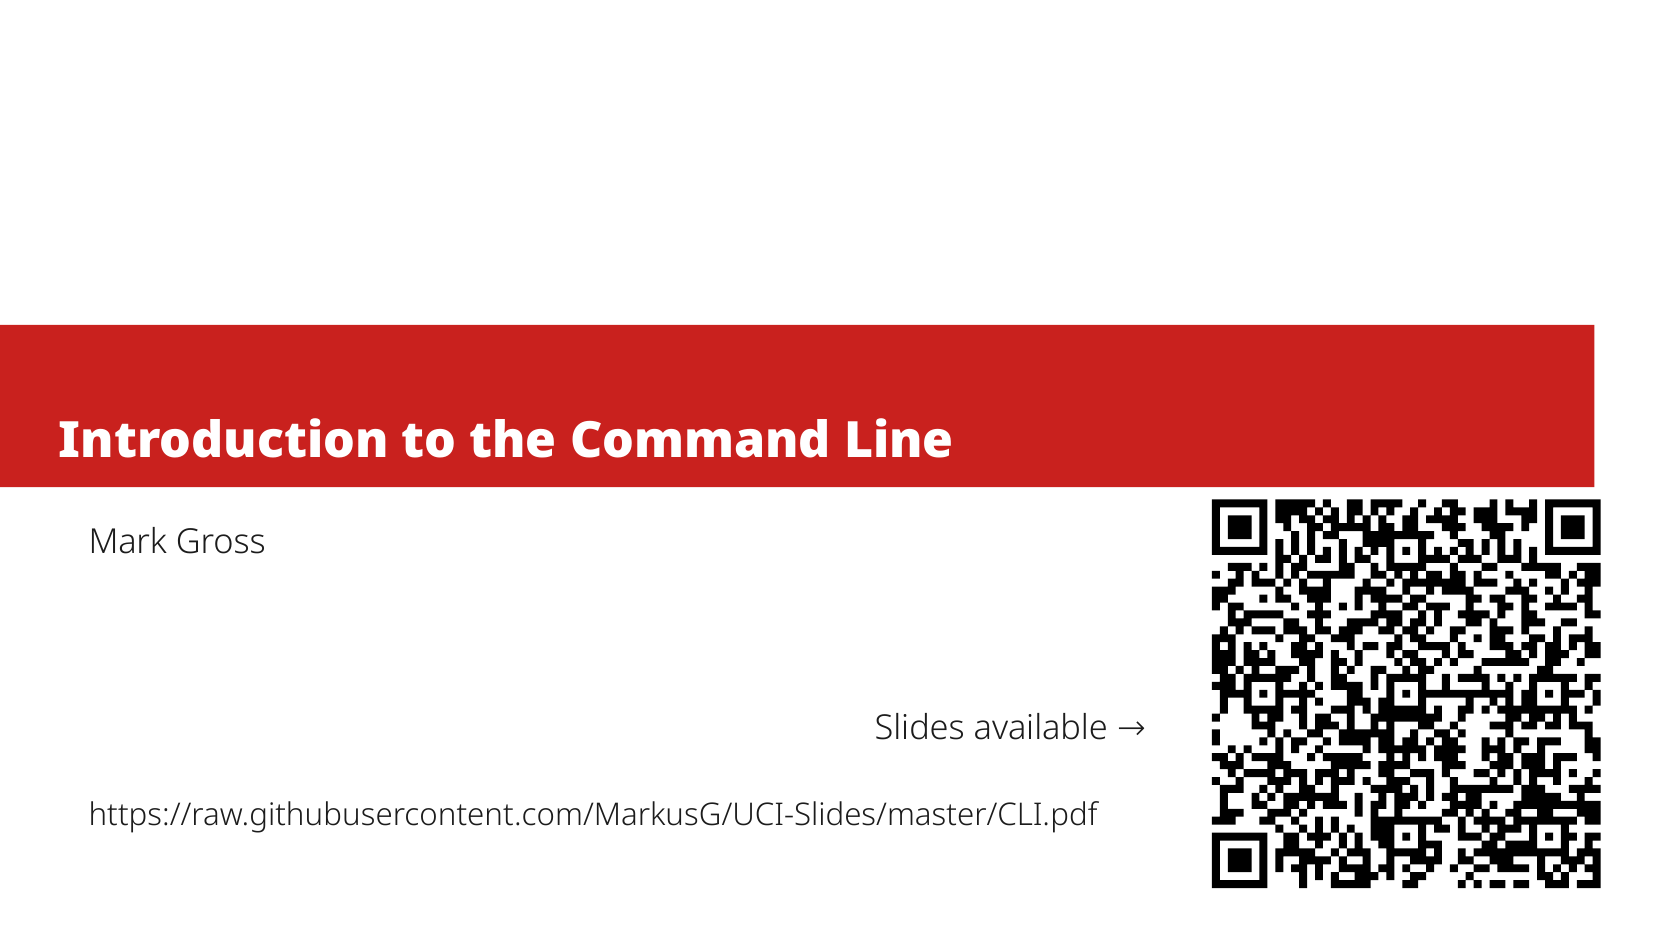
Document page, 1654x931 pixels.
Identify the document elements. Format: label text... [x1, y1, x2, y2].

picture [1200, 487, 1613, 901]
title Introduction to the Command Line [59, 354, 1565, 473]
subtitle Mark Gross Slides available → https://raw.githubusercontent.com/MarkusG/UCI-Slides/master/CLI.pdf [88, 516, 1200, 827]
